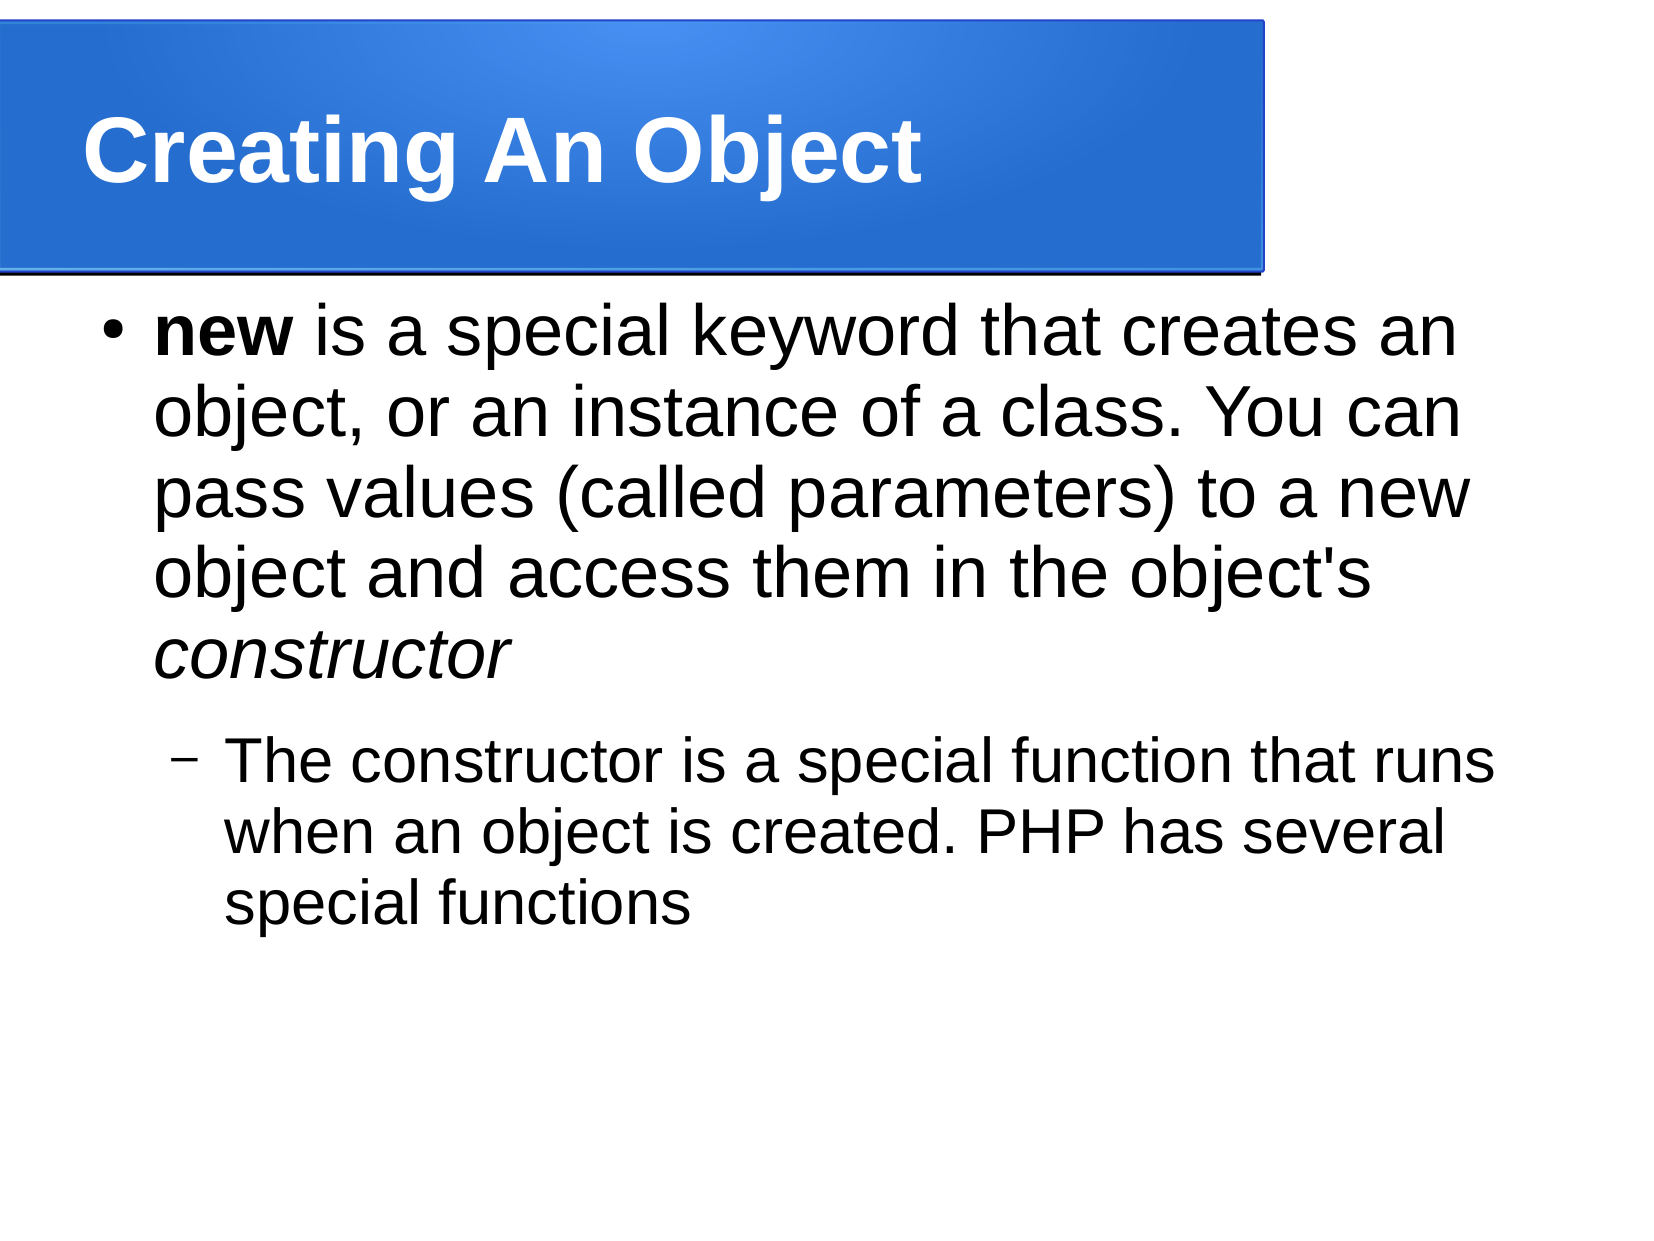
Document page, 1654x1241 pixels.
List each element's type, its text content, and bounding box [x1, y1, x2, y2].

title Creating An Object [82, 47, 1235, 252]
list new is a special keyword that creates an object, or an instance of a class. You can pass values (called parameters) to a new object and access them in the object's constructor The constructor is a special function that runs when an object is created. PHP has several special functions [82, 290, 1571, 1010]
